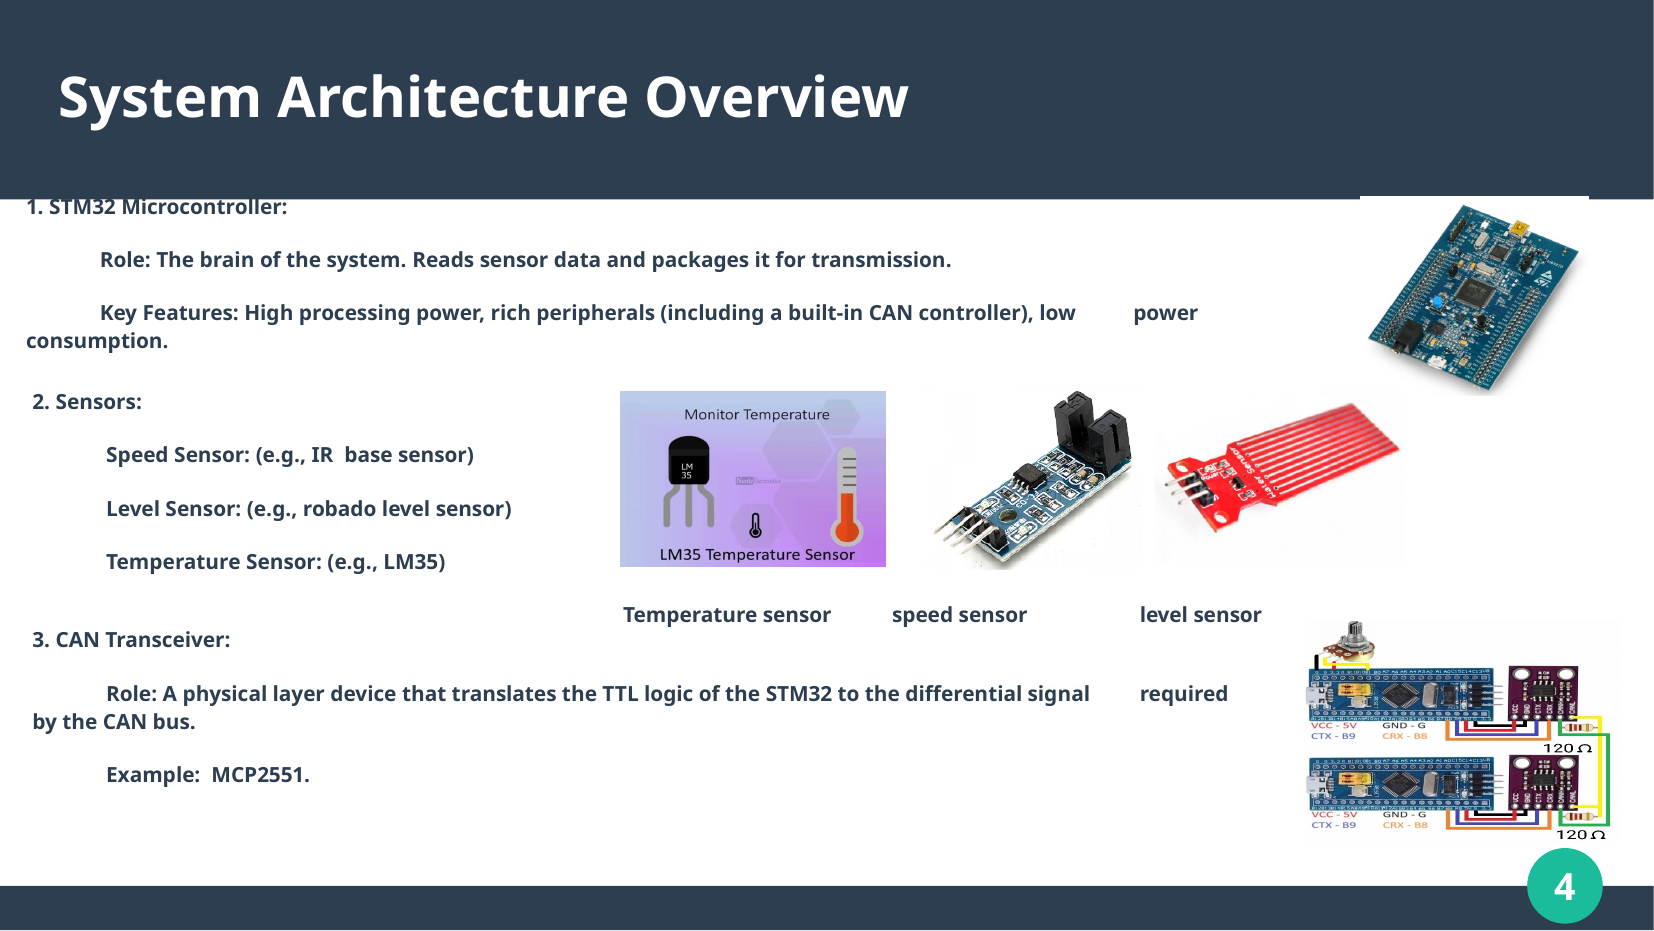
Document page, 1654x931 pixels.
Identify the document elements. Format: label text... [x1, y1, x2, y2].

picture [620, 391, 886, 567]
text_box 3. CAN Transceiver: Role: A physical layer device that translates the TTL logic of the STM32 to the differential signal required by the CAN bus. Example: MCP2551. [17, 640, 1270, 827]
picture [926, 383, 1150, 570]
text_box 2. Sensors: Speed Sensor: (e.g., IR base sensor) Level Sensor: (e.g., robado level sensor) Temperature Sensor: (e.g., LM35) Temperature sensor speed sensor level sensor [17, 395, 1524, 621]
picture [1305, 620, 1620, 844]
picture [1151, 196, 1589, 567]
text_box 1. STM32 Microcontroller: Role: The brain of the system. Reads sensor data and packages it for transmission. Key Features: High processing power, rich peripherals (including a built-in CAN controller), low power consumption. [11, 206, 1241, 393]
title System Architecture Overview [59, 37, 1595, 156]
